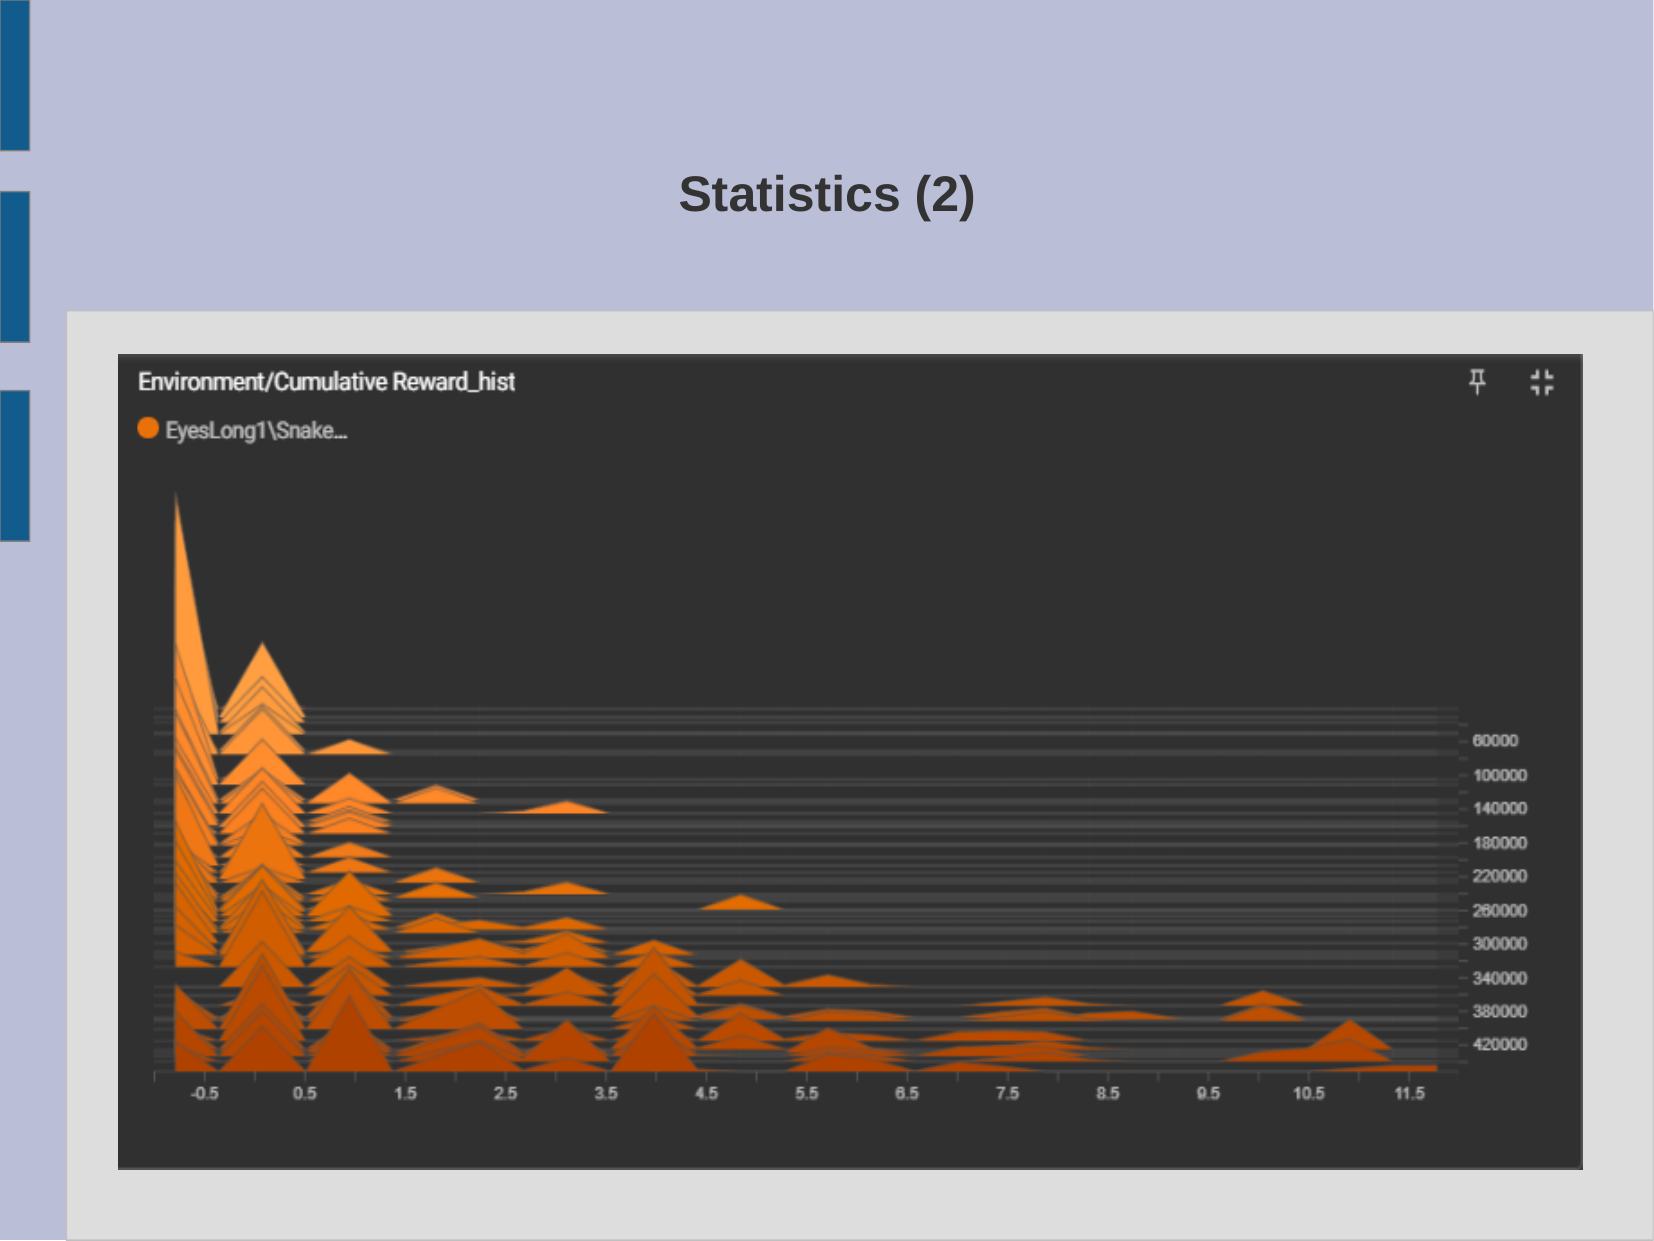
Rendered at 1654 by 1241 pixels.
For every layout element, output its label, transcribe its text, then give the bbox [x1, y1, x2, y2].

title Statistics (2) [121, 91, 1534, 298]
picture [118, 354, 1583, 1170]
